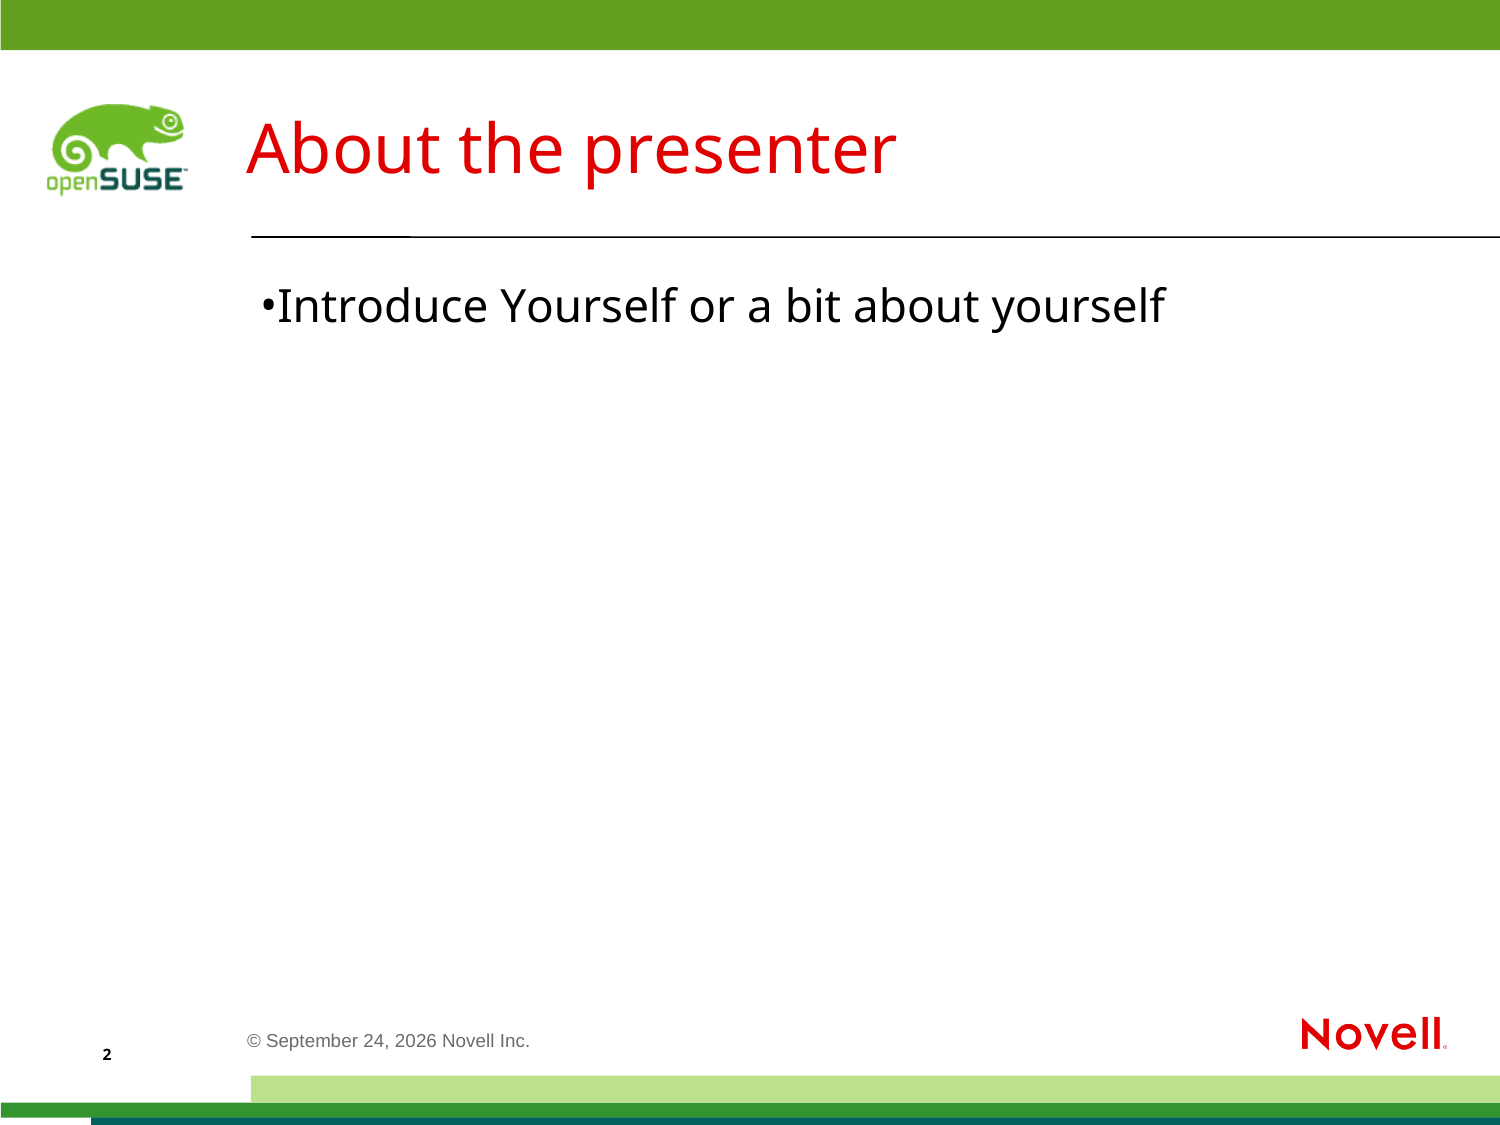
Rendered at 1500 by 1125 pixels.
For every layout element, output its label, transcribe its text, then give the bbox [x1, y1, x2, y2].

title About the presenter [246, 60, 1409, 239]
picture [47, 104, 188, 197]
picture [1295, 1011, 1453, 1056]
list Introduce Yourself or a bit about yourself [245, 267, 1458, 560]
